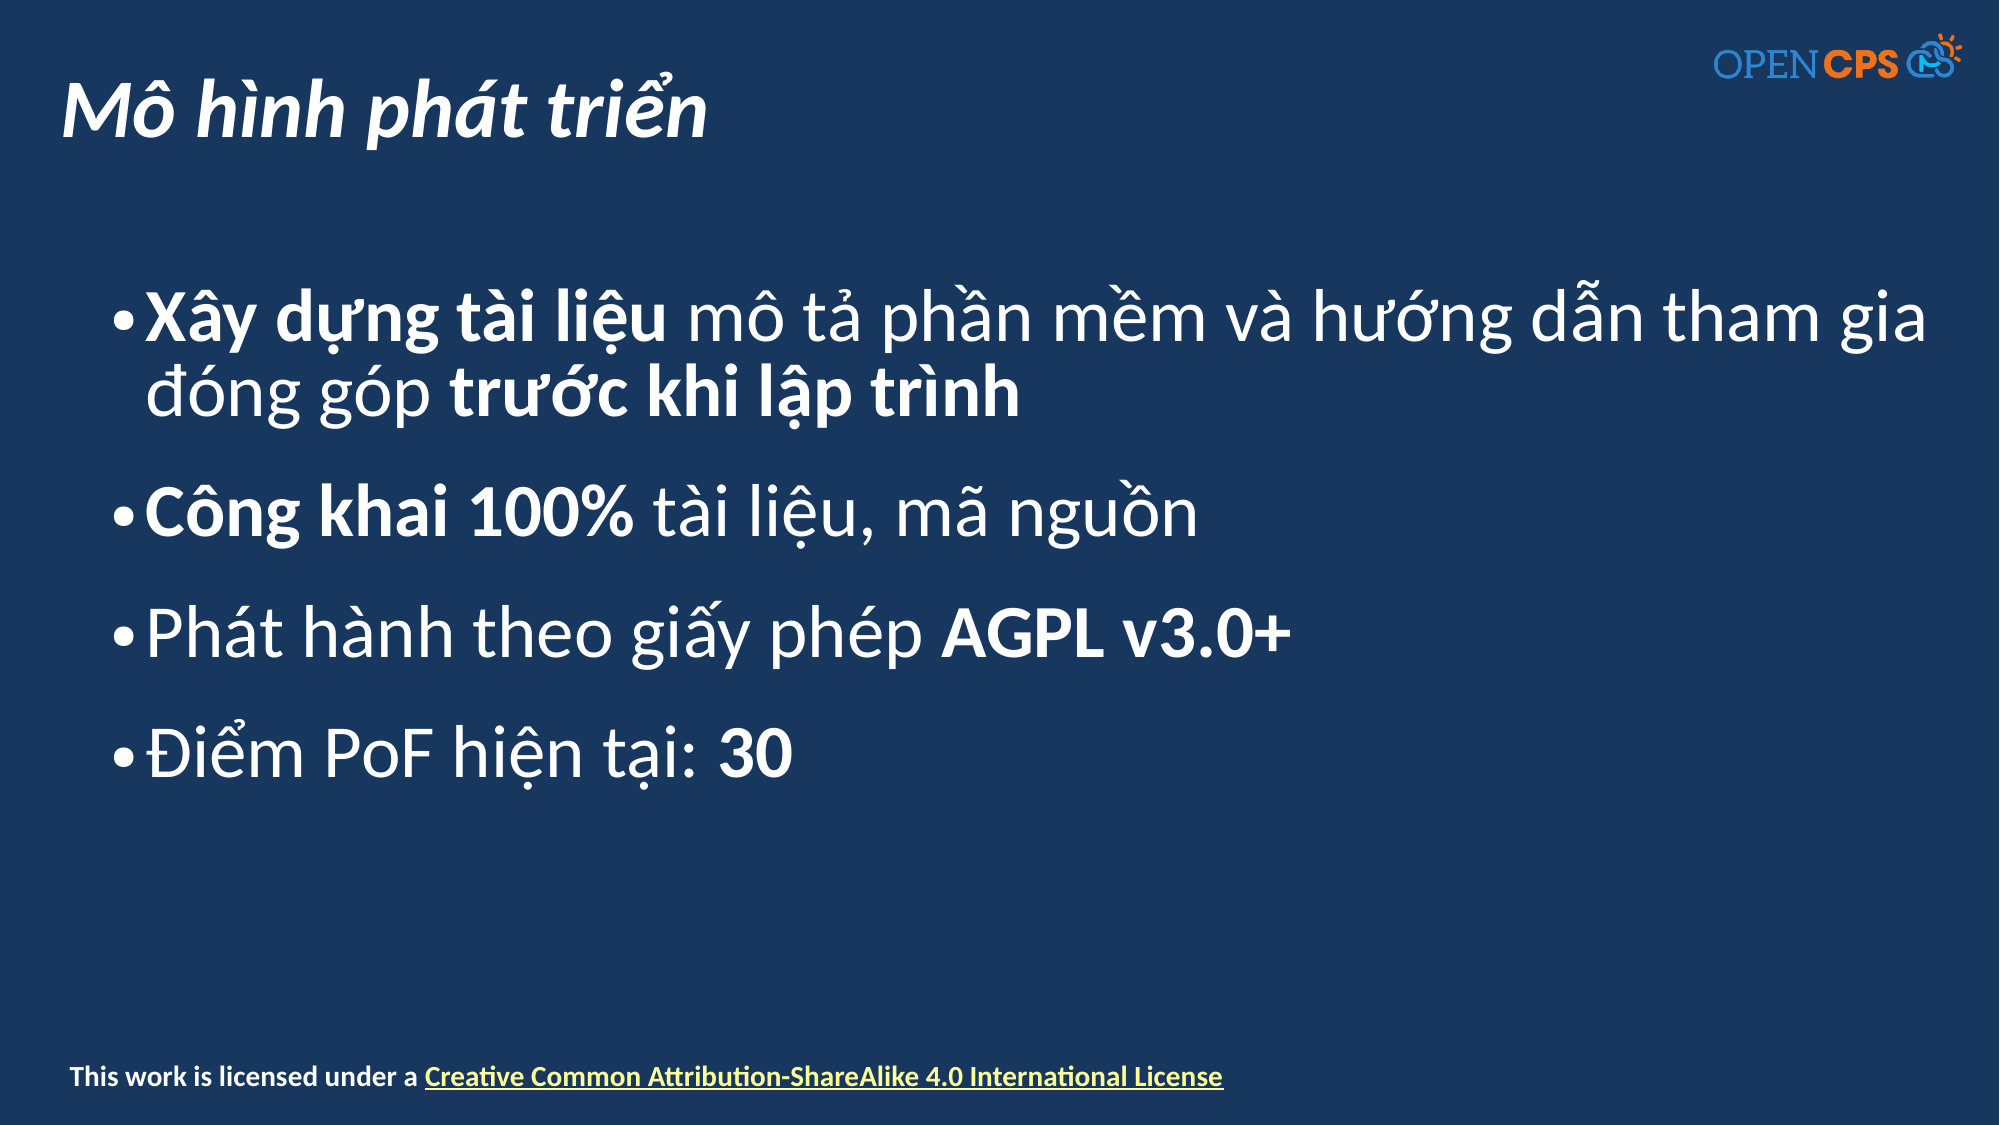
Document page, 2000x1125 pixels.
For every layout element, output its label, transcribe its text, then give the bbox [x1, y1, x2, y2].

text_box Mô hình phát triển [60, 75, 1516, 180]
text_box Xây dựng tài liệu mô tả phần mềm và hướng dẫn tham gia đóng góp trước khi lập trình Công khai 100% tài liệu, mã nguồn Phát hành theo giấy phép AGPL v3.0+ Điểm PoF hiện tại: 30 [75, 285, 1936, 1049]
text_box This work is licensed under a Creative Common Attribution-ShareAlike 4.0 International License [54, 1049, 1239, 1100]
picture [1709, 29, 1966, 85]
